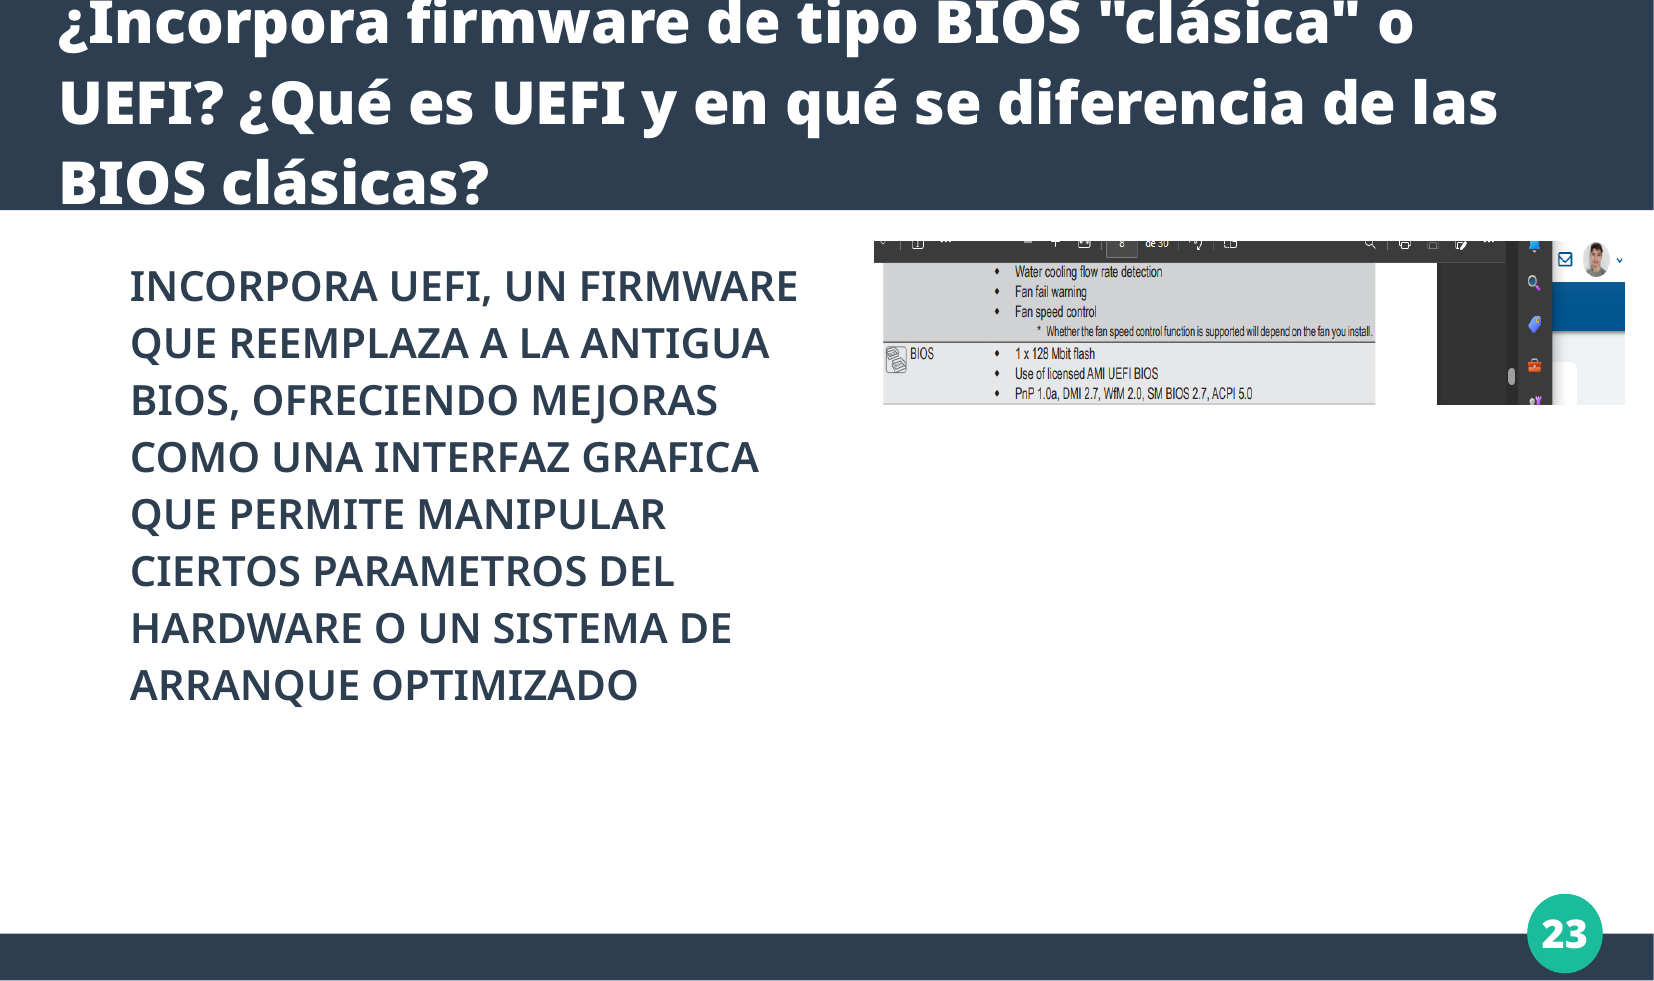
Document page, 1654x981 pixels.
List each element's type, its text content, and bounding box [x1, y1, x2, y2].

title ¿Incorpora firmware de tipo BIOS "clásica" o UEFI? ¿Qué es UEFI y en qué se diferencia de las BIOS clásicas? [59, 39, 1595, 164]
picture [874, 241, 1625, 405]
list INCORPORA UEFI, UN FIRMWARE QUE REEMPLAZA A LA ANTIGUA BIOS, OFRECIENDO MEJORAS COMO UNA INTERFAZ GRAFICA QUE PERMITE MANIPULAR CIERTOS PARAMETROS DEL HARDWARE O UN SISTEMA DE ARRANQUE OPTIMIZADO [59, 256, 809, 911]
